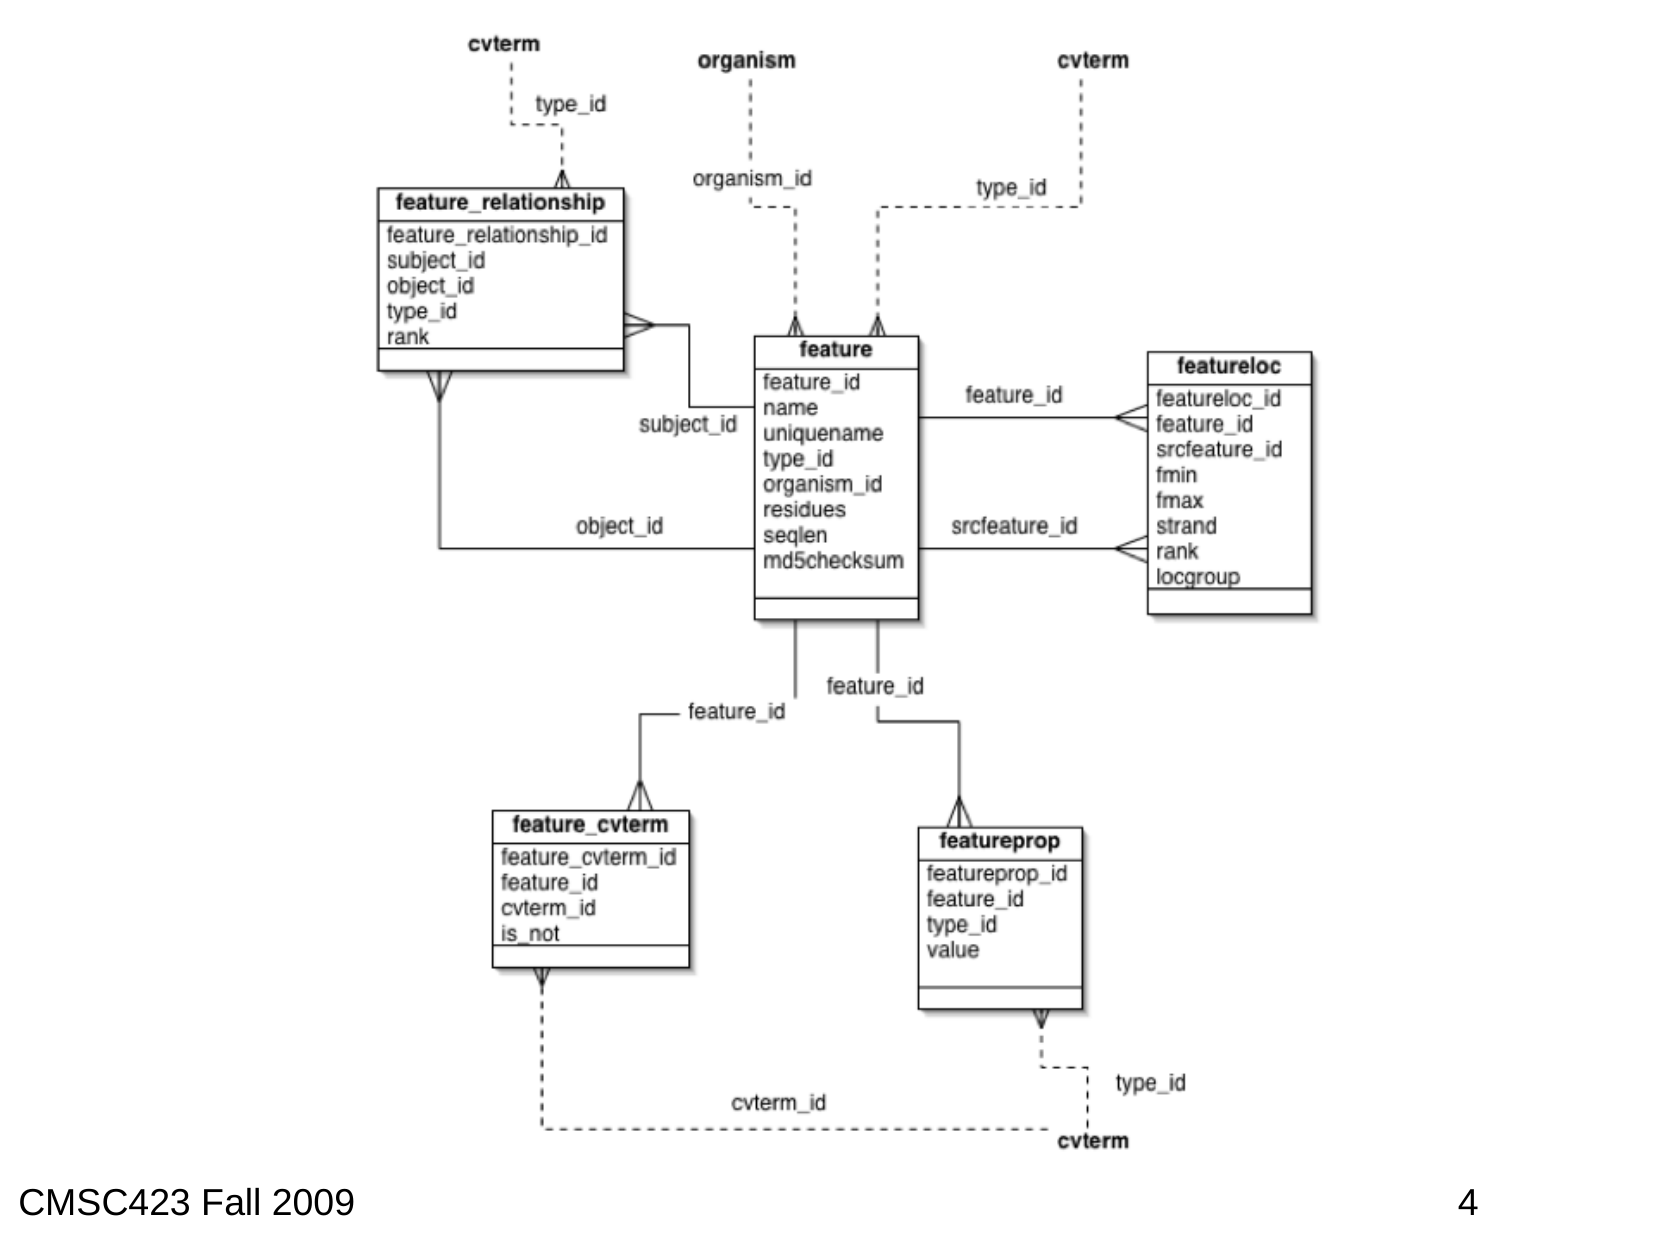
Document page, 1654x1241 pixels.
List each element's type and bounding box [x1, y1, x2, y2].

picture [368, 22, 1325, 1162]
